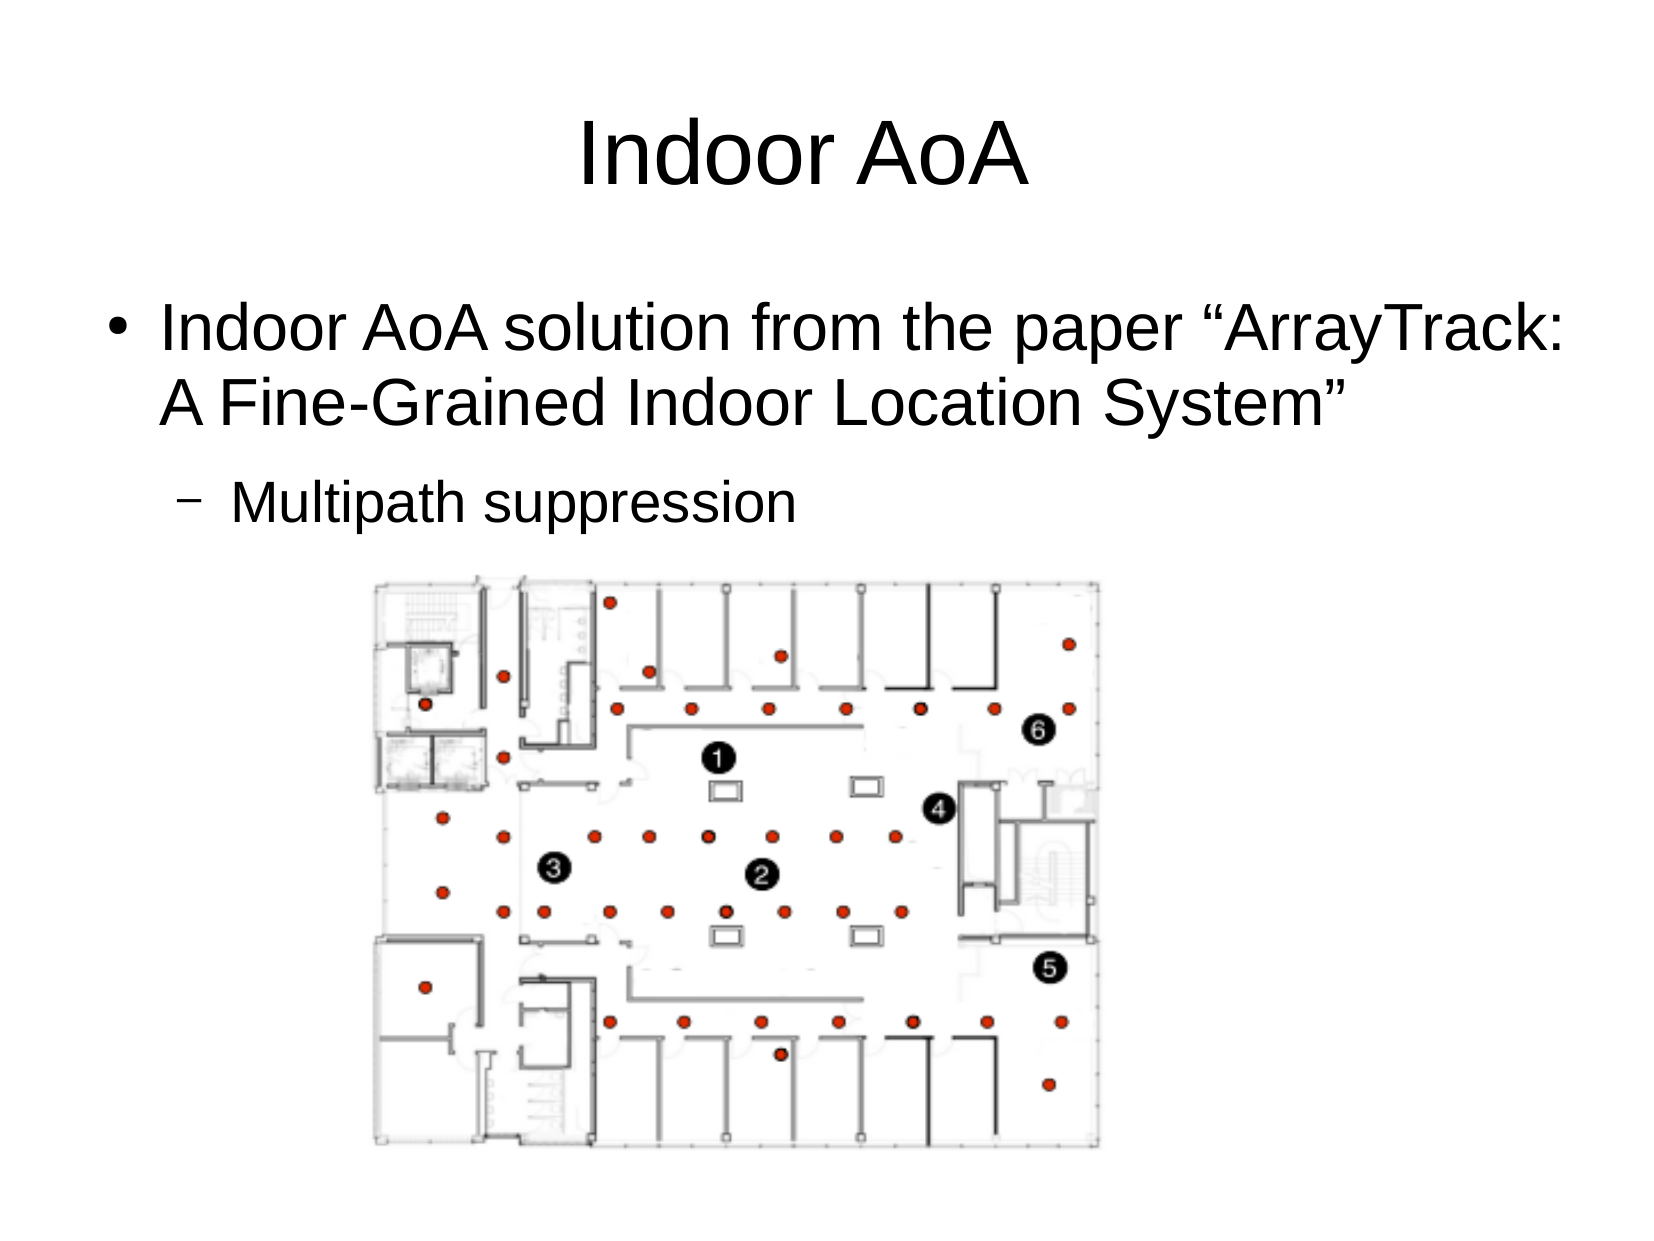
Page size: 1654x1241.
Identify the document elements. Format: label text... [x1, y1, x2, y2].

title Indoor AoA [82, 49, 1571, 257]
list Indoor AoA solution from the paper “ArrayTrack: A Fine-Grained Indoor Location System” Multipath suppression [88, 290, 1577, 1010]
picture [330, 554, 1141, 1171]
